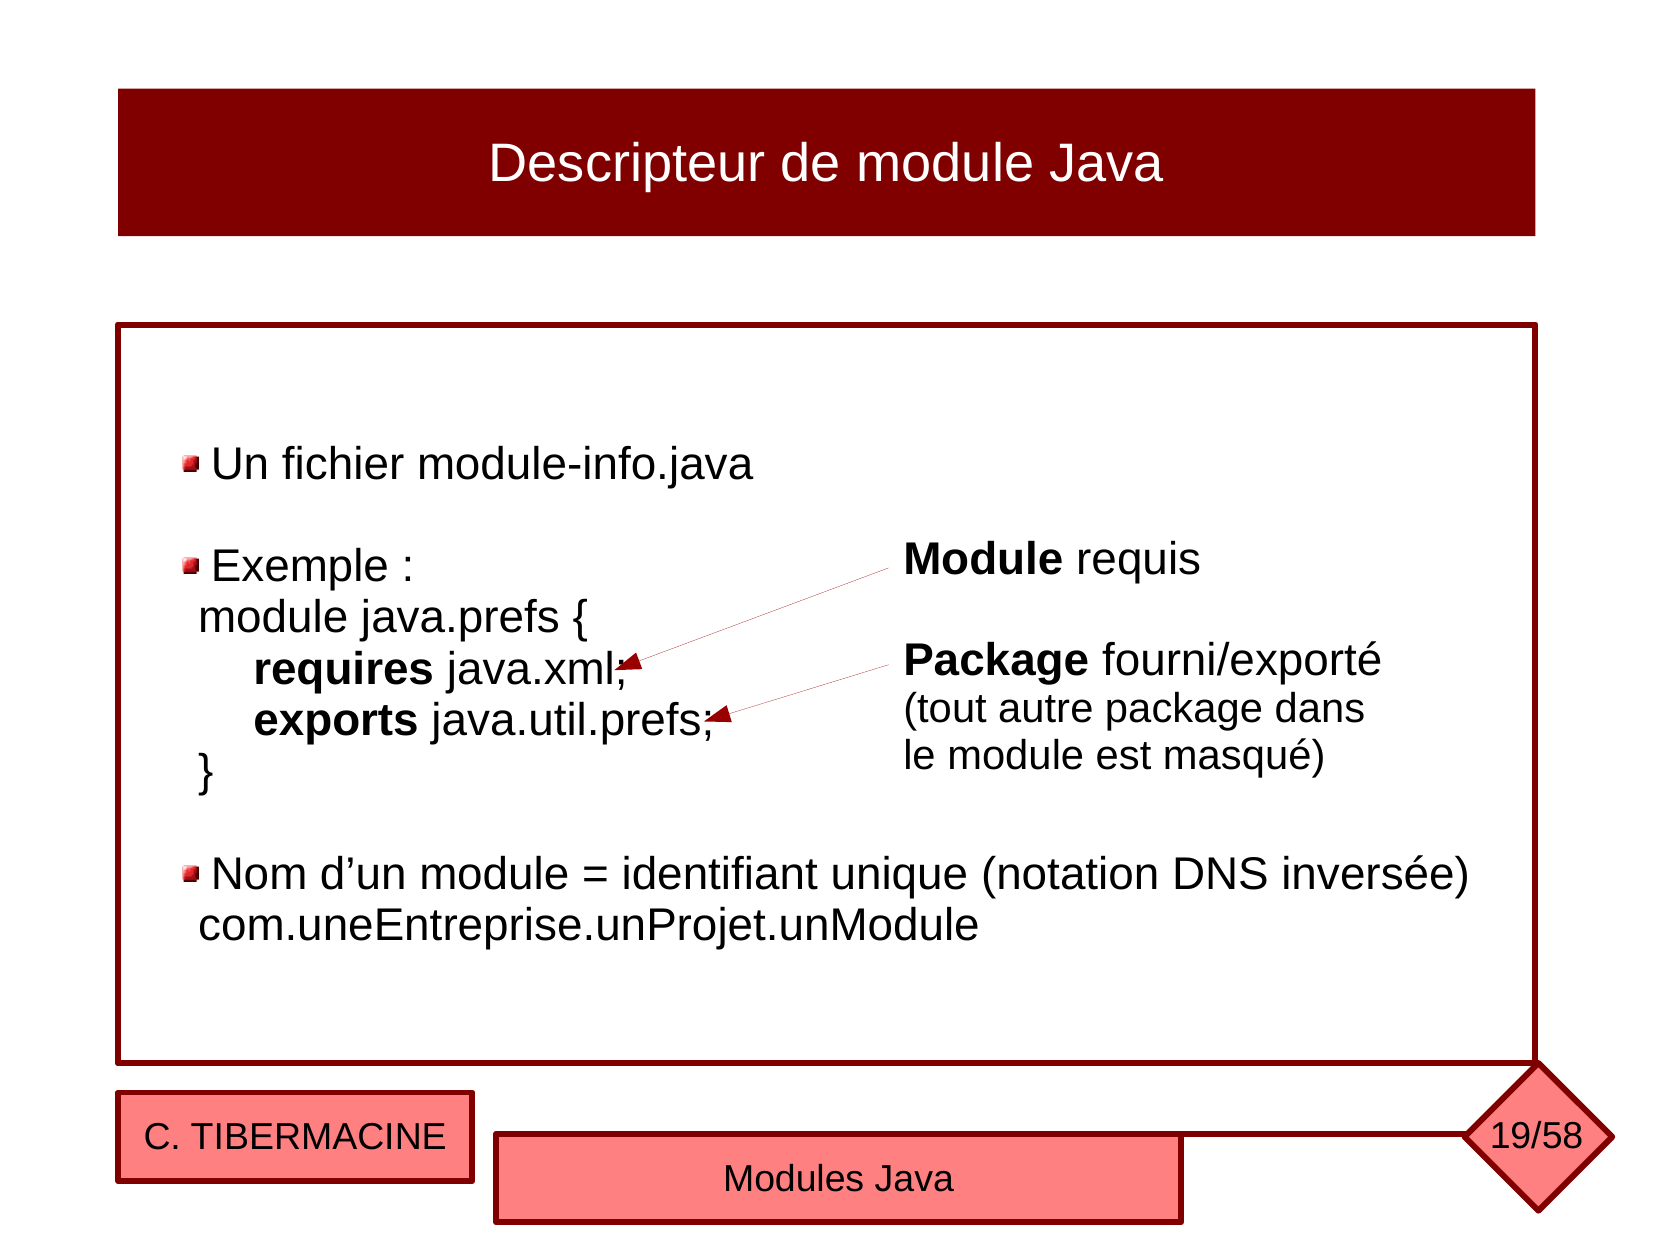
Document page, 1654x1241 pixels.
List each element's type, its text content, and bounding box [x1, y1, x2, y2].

text_box Un fichier module-info.java Exemple : module java.prefs { requires java.xml; exports java.util.prefs; } Nom d’un module = identifiant unique (notation DNS inversée) com.uneEntreprise.unProjet.unModule [118, 324, 1536, 1063]
picture [182, 865, 199, 882]
text_box C. TIBERMACINE [118, 1092, 473, 1182]
text_box Package fourni/exporté (tout autre package dans le module est masqué) [888, 626, 1520, 786]
text_box Modules Java [496, 1133, 1182, 1223]
text_box [1464, 1126, 1475, 1148]
picture [182, 455, 199, 472]
text_box [1491, 1164, 1586, 1211]
text_box Module requis [888, 525, 1217, 592]
text_box Descripteur de module Java [118, 88, 1536, 237]
picture [182, 557, 199, 574]
text_box [1494, 1062, 1583, 1107]
text_box <numéro>/58 [1475, 1107, 1654, 1164]
